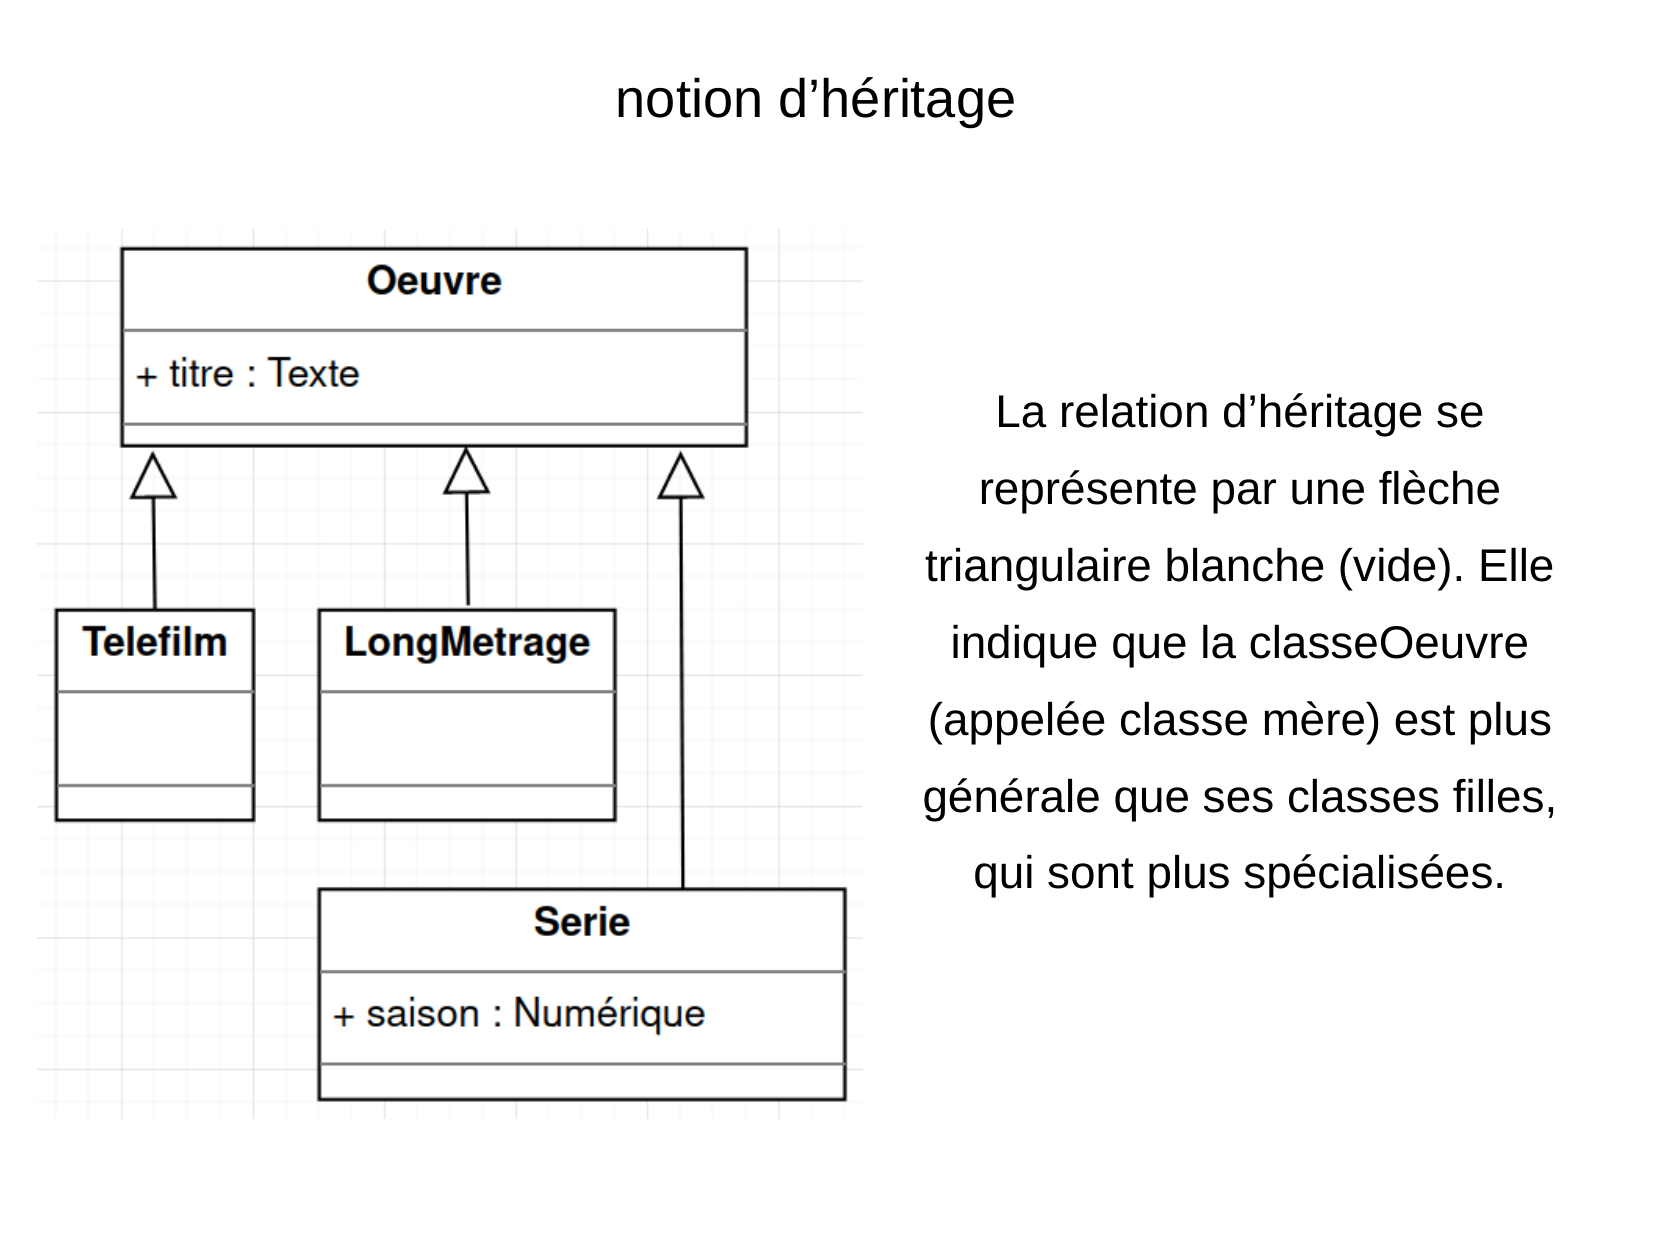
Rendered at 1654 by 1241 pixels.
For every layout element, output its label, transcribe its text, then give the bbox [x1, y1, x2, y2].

picture [37, 229, 863, 1119]
text_box notion d’héritage [496, 61, 1123, 161]
text_box La relation d’héritage se représente par une flèche triangulaire blanche (vide). Elle indique que la classeOeuvre (appelée classe mère) est plus générale que ses classes filles, qui sont plus spécialisées. [885, 353, 1595, 1022]
